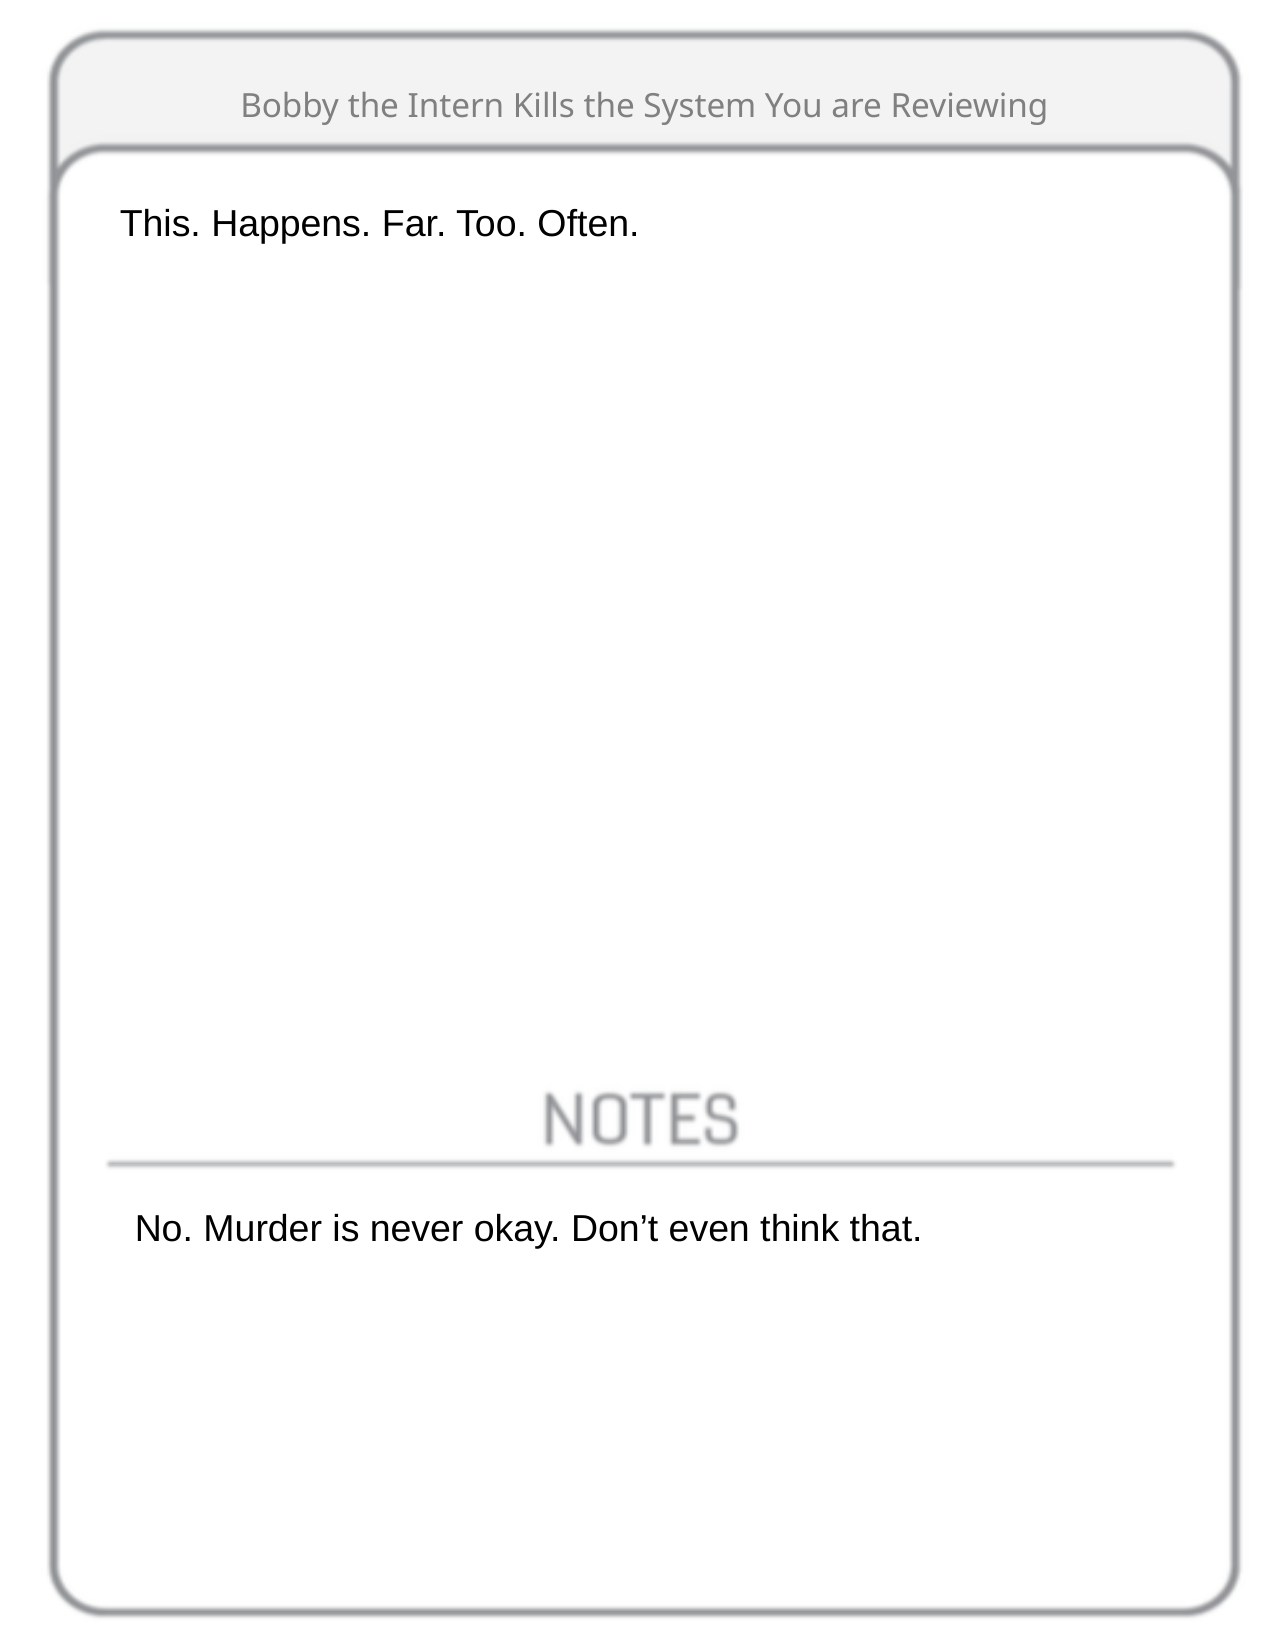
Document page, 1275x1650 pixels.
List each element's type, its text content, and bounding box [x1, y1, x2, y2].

text_box No. Murder is never okay. Don’t even think that. [119, 1199, 1170, 1346]
picture [0, 0, 1275, 1650]
text_box This. Happens. Far. Too. Often. [104, 194, 1185, 294]
text_box Bobby the Intern Kills the System You are Reviewing [89, 54, 1200, 156]
